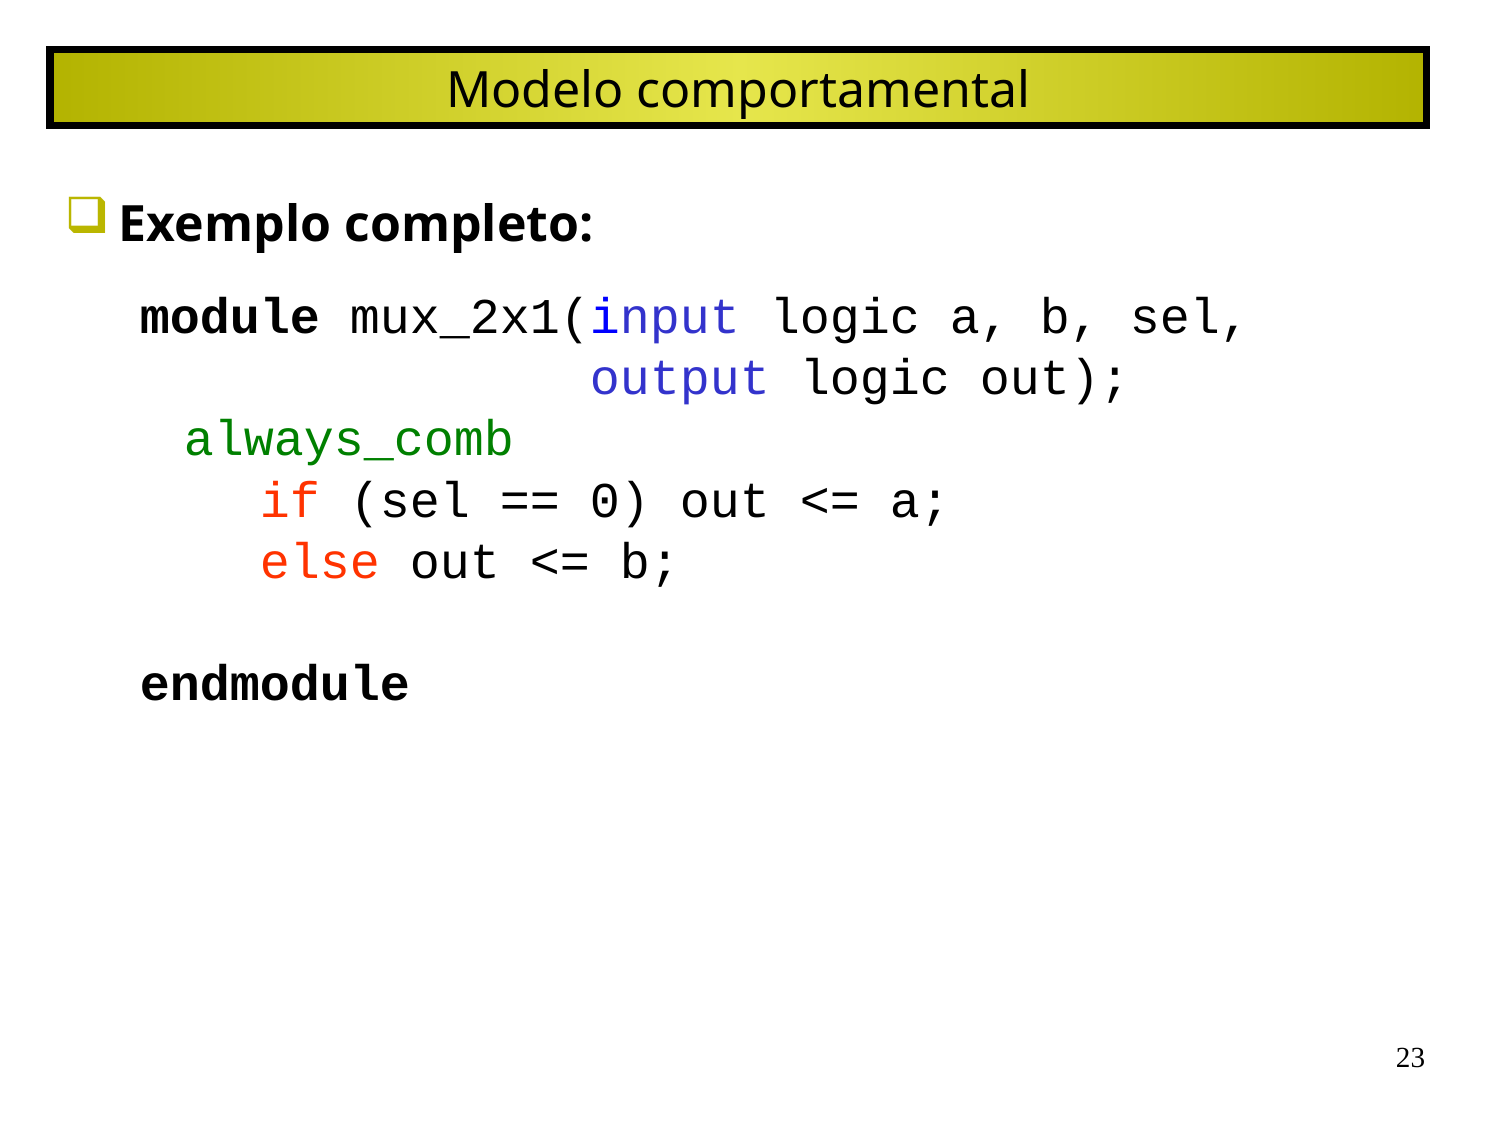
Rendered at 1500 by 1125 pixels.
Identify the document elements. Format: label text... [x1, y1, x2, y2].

title Modelo comportamental [49, 49, 1427, 126]
list Exemplo completo: module mux_2x1(input logic a, b, sel, output logic out); always_comb if (sel == 0) out <= a; else out <= b; endmodule [50, 153, 1388, 1064]
